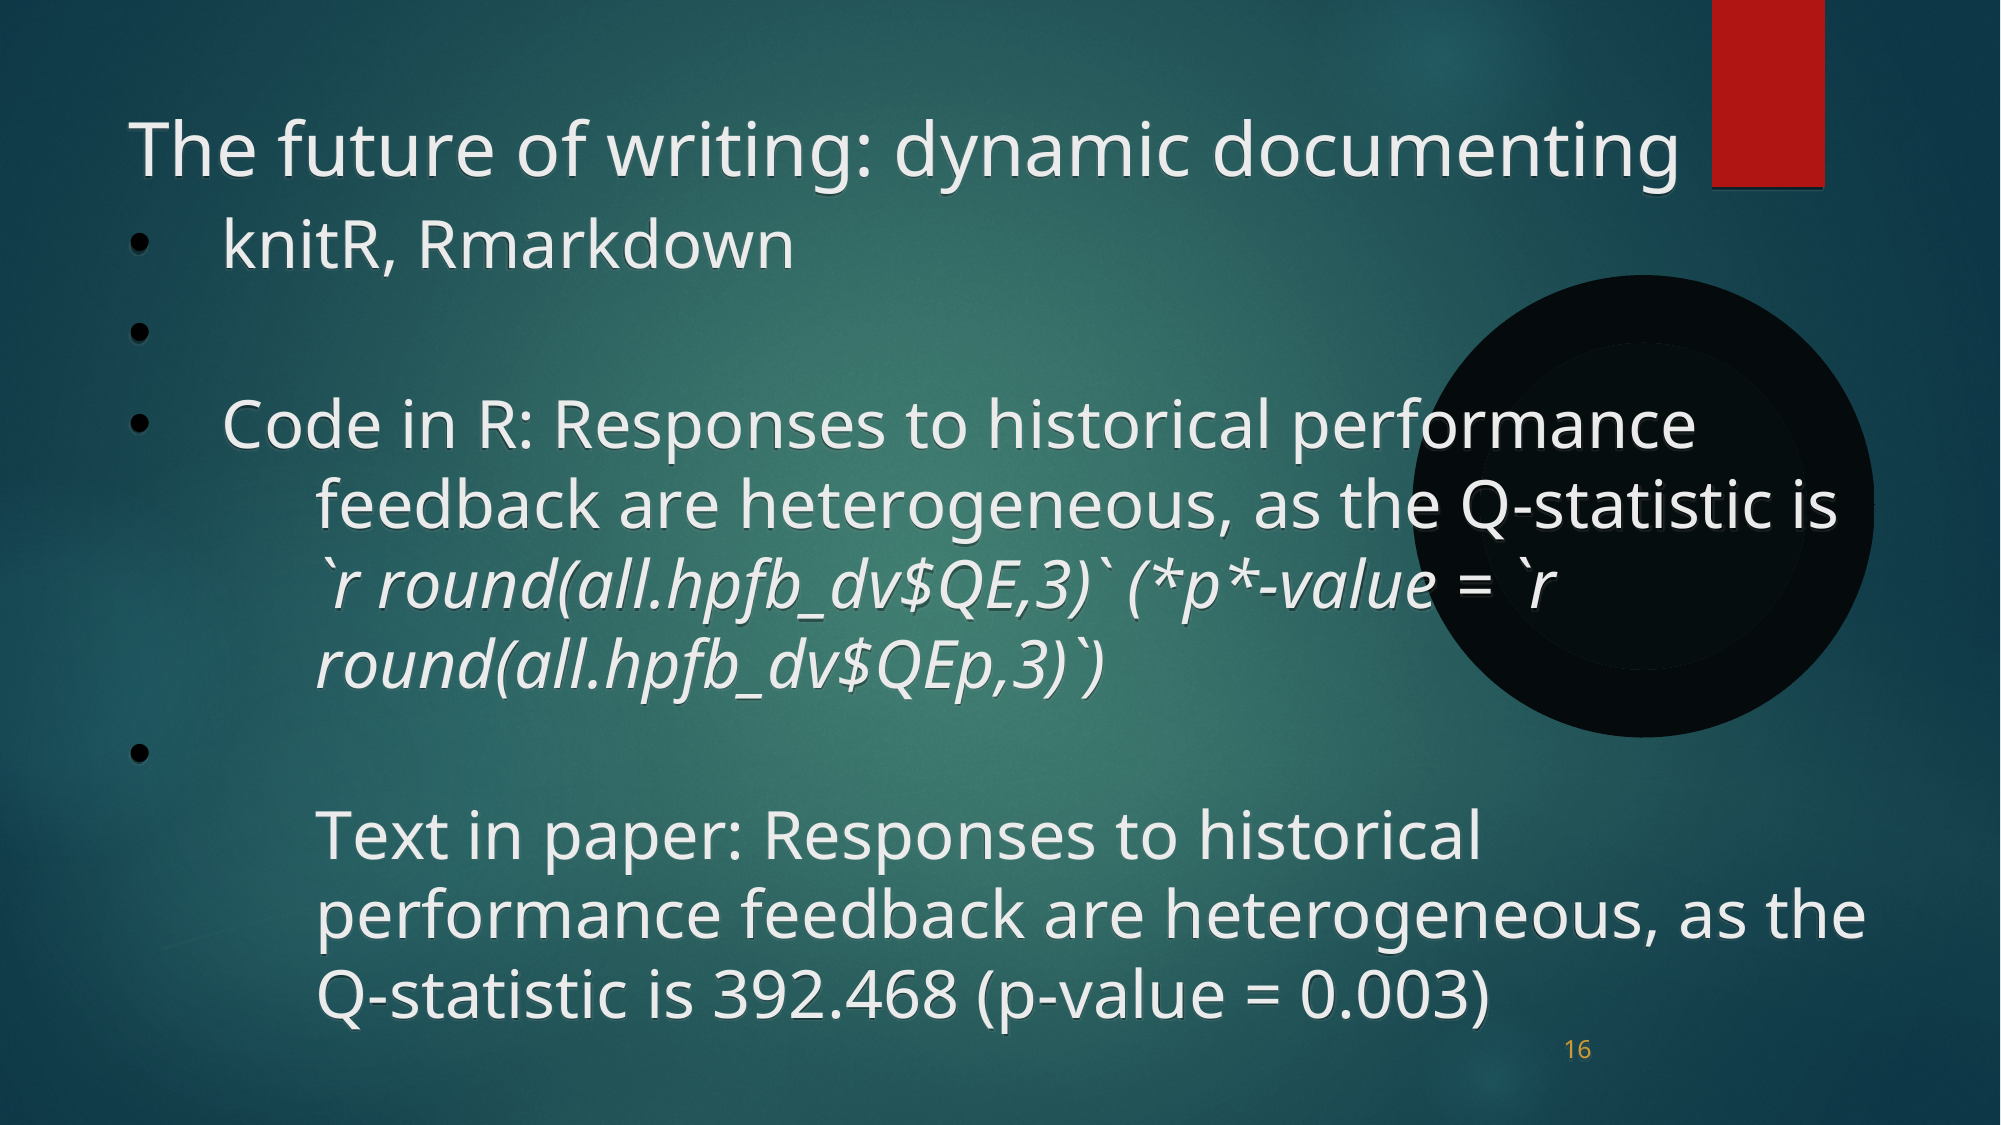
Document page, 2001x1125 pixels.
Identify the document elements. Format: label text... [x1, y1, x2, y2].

text_box The future of writing: dynamic documenting knitR, Rmarkdown Code in R: Responses to historical performance feedback are heterogeneous, as the Q-statistic is `r round(all.hpfb_dv$QE,3)` (*p*-value = `r round(all.hpfb_dv$QEp,3)`) Text in paper: Responses to historical performance feedback are heterogeneous, as the Q-statistic is 392.468 (p-value = 0.003) [113, 93, 1885, 861]
text_box [1548, 1026, 1676, 1087]
text_box [324, 861, 1675, 971]
text_box [327, 907, 346, 934]
